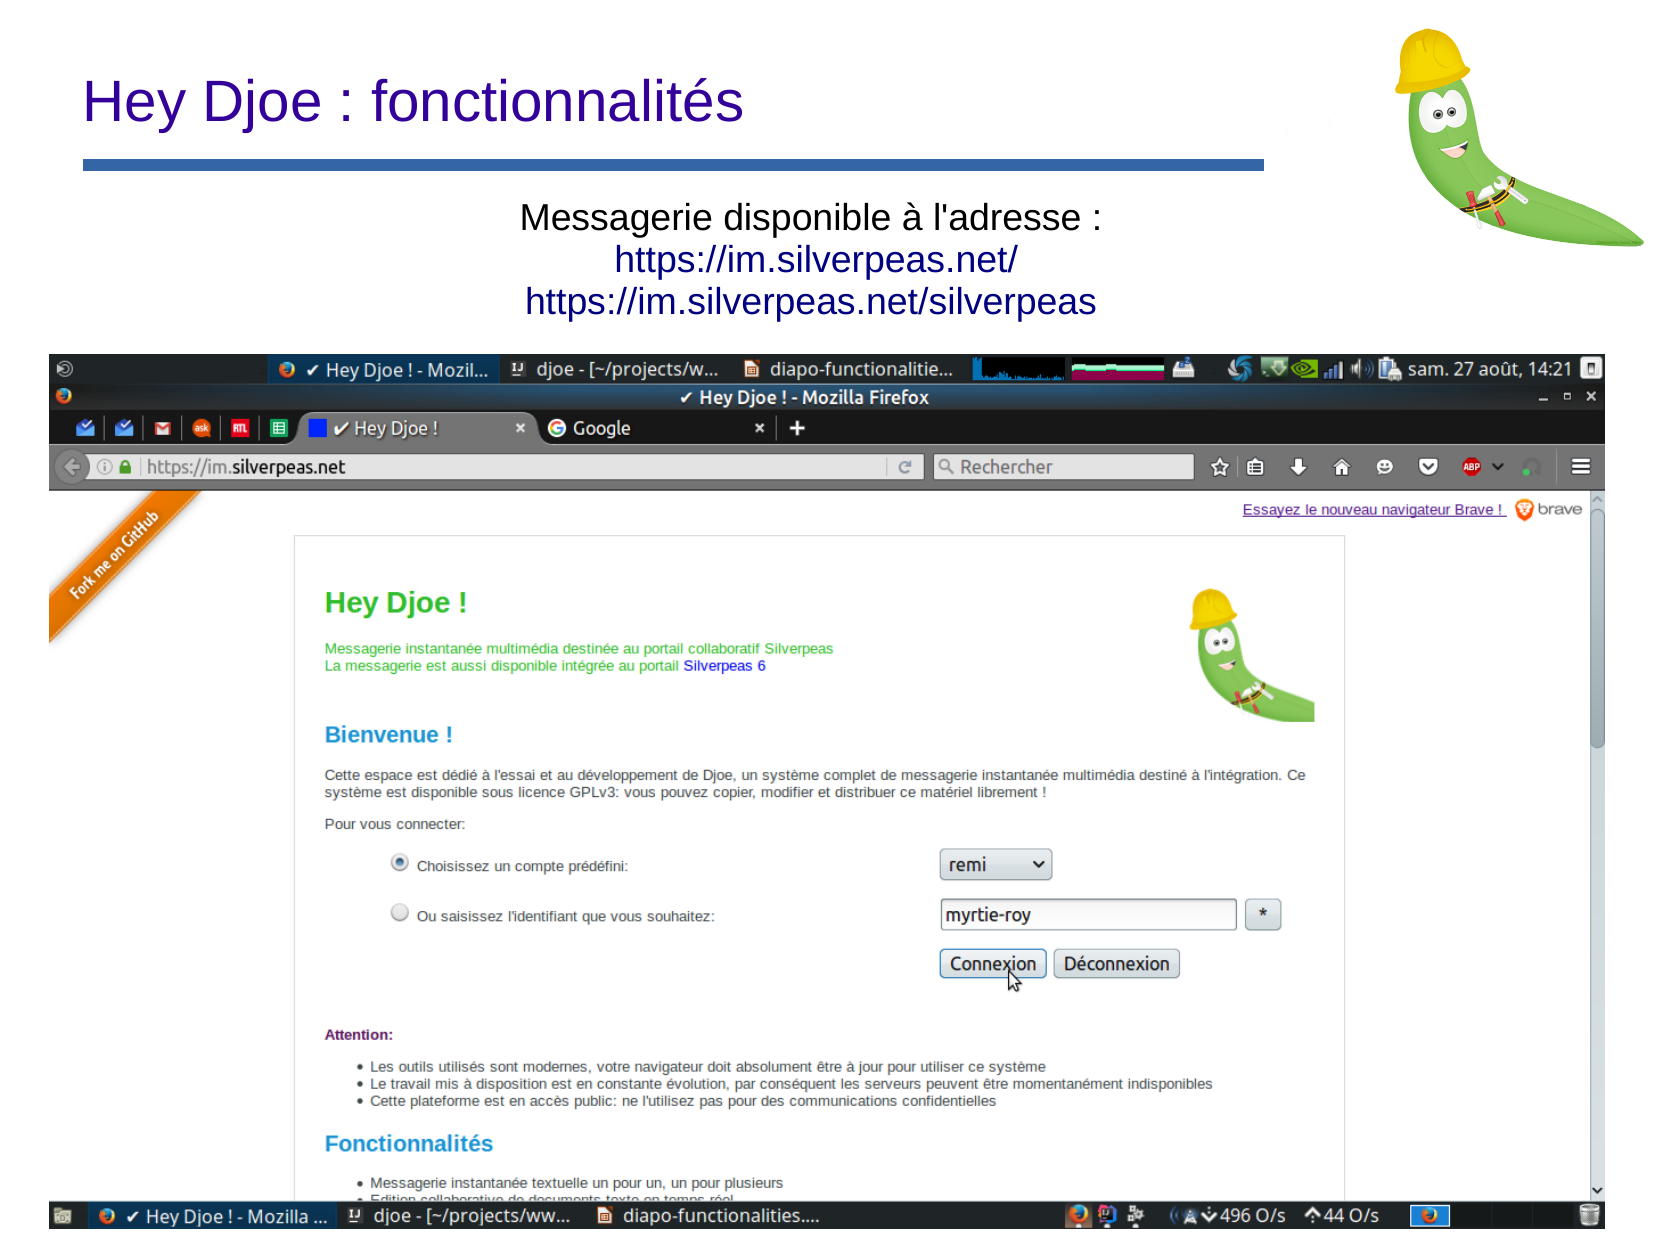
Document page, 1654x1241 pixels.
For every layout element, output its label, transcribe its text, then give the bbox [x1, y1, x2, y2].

title Hey Djoe : fonctionnalités [82, 49, 1264, 154]
text_box Messagerie disponible à l'adresse : https://im.silverpeas.net/ https://im.silverpeas.net/silverpeas [504, 188, 1149, 354]
picture [1286, 23, 1647, 248]
picture [49, 354, 1605, 1229]
